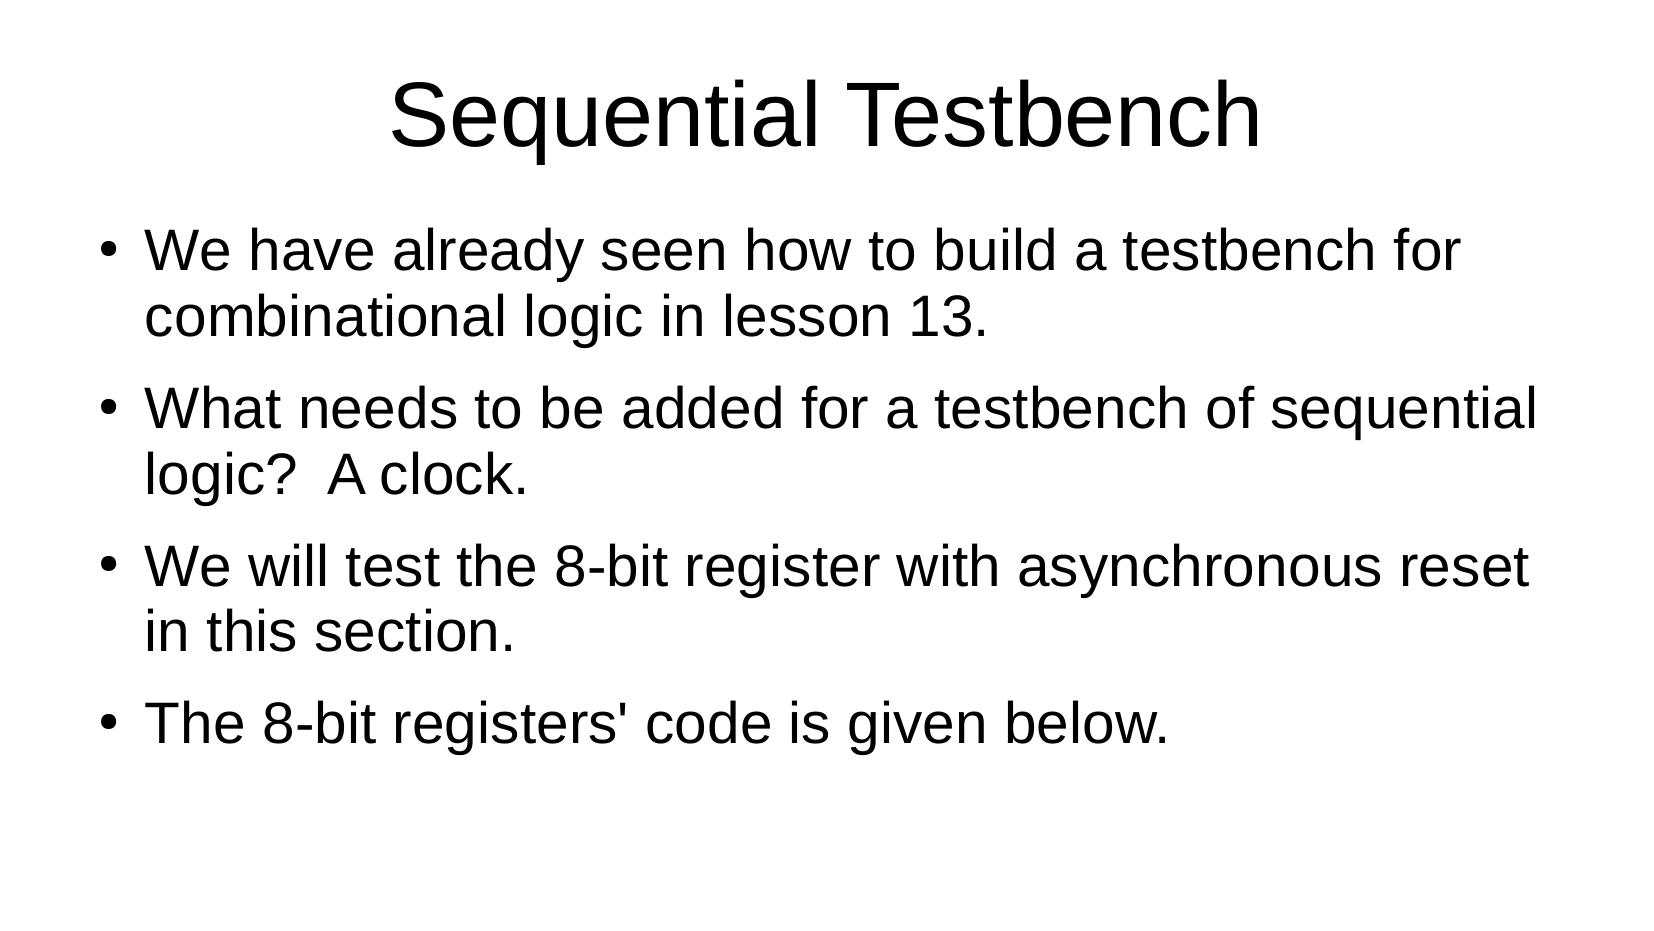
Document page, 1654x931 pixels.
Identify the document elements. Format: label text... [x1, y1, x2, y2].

title Sequential Testbench [82, 37, 1571, 193]
list We have already seen how to build a testbench for combinational logic in lesson 13. What needs to be added for a testbench of sequential logic? A clock. We will test the 8-bit register with asynchronous reset in this section. The 8-bit registers' code is given below. [82, 217, 1571, 758]
